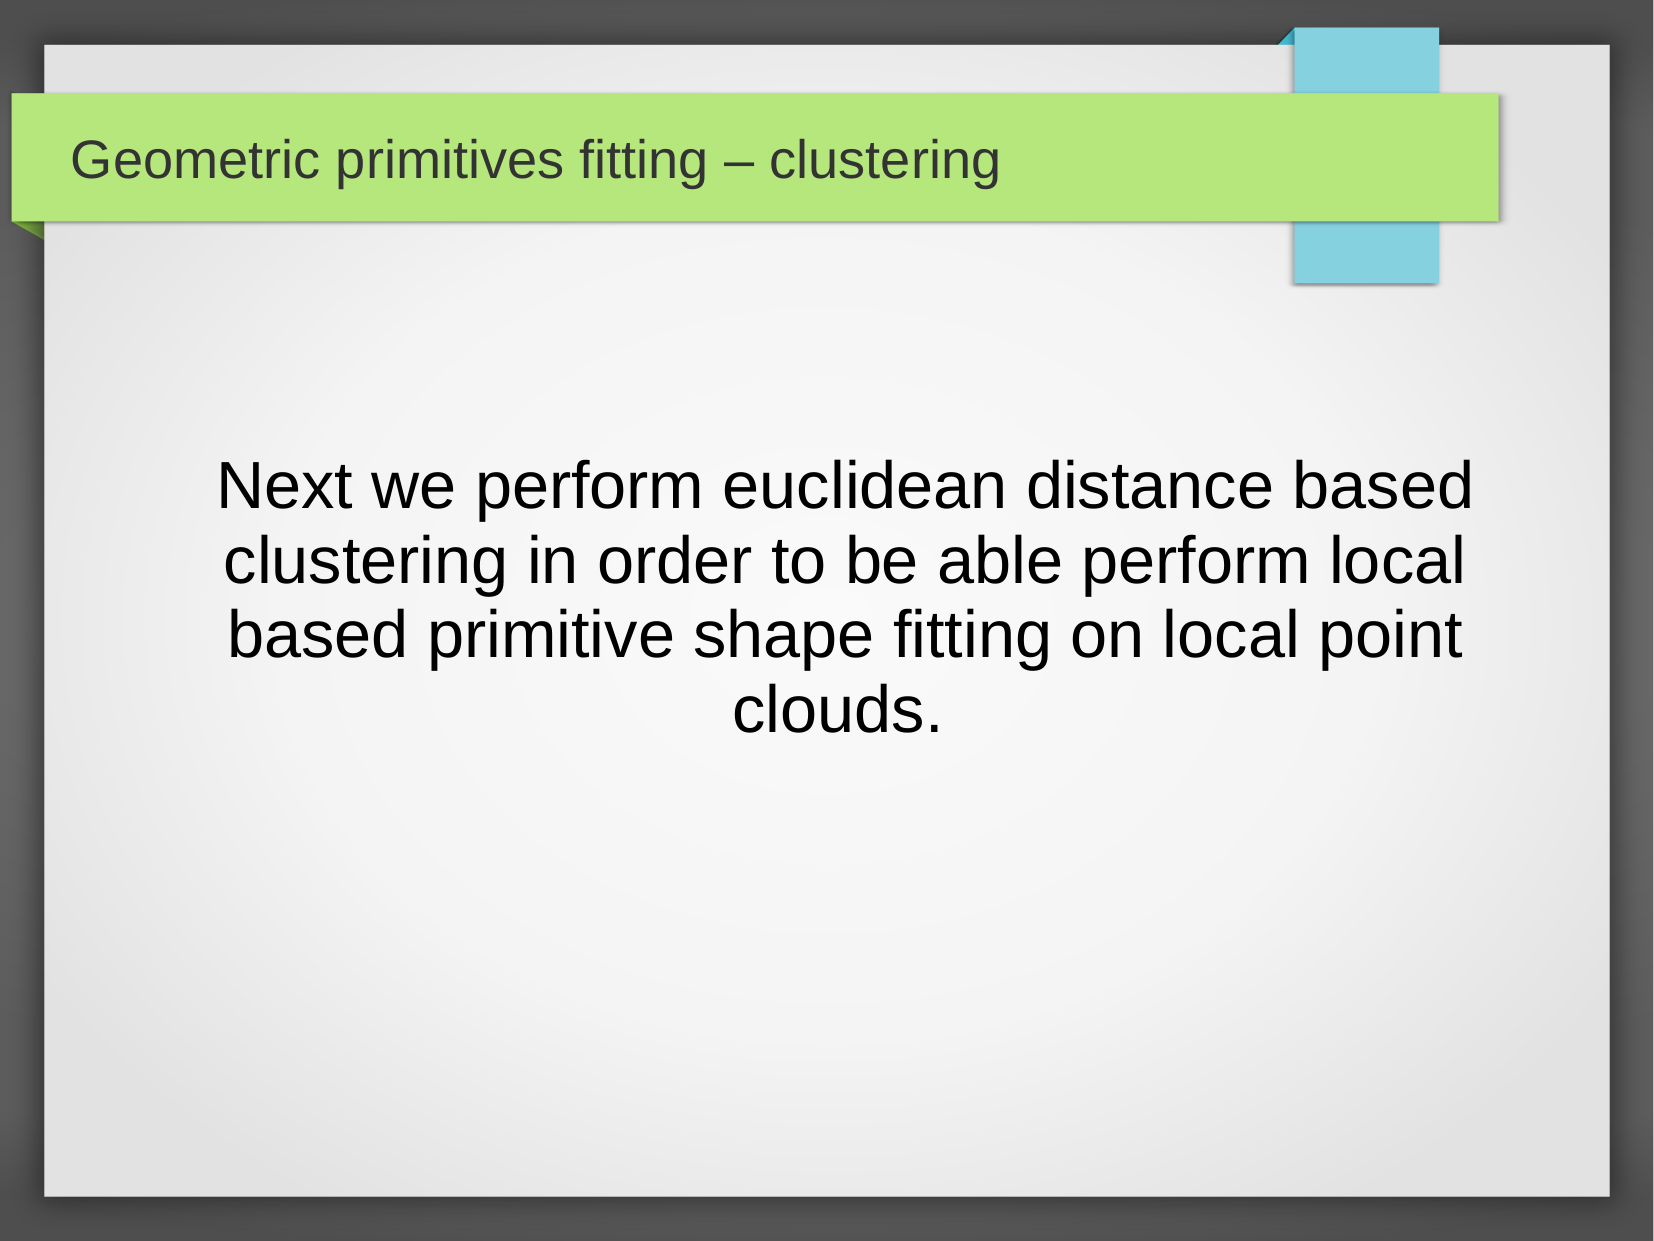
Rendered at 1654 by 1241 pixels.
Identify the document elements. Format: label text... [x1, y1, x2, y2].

list Next we perform euclidean distance based clustering in order to be able perform local based primitive shape fitting on local point clouds. [82, 343, 1538, 1063]
title Geometric primitives fitting – clustering [70, 106, 1229, 213]
picture [0, 0, 1654, 1241]
